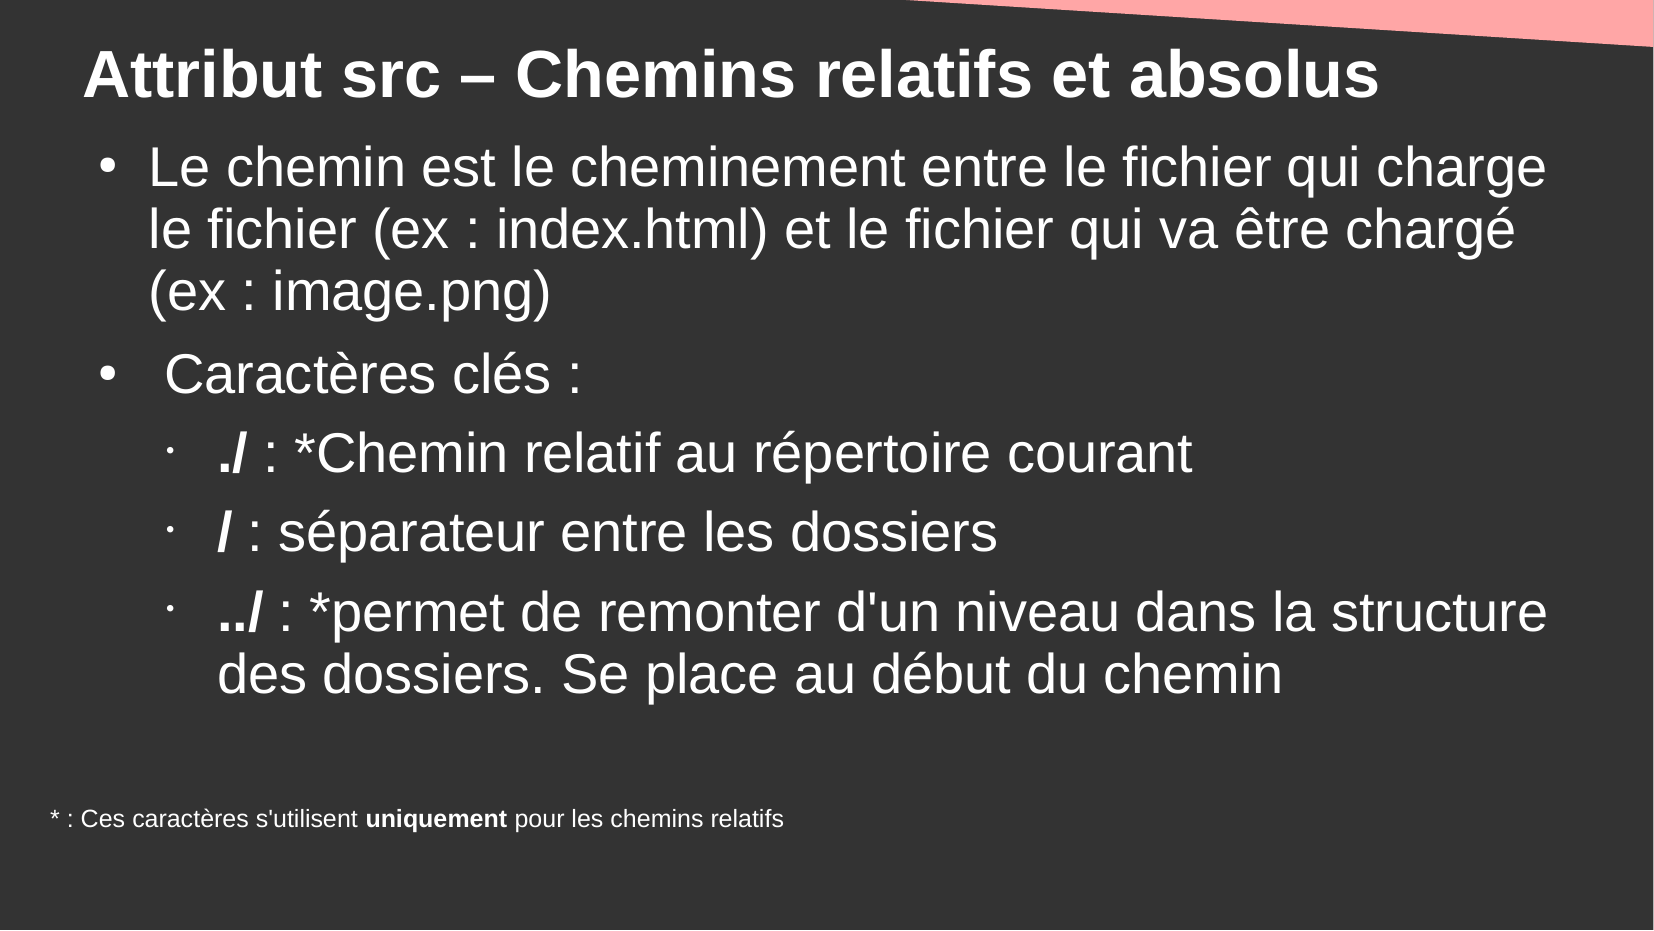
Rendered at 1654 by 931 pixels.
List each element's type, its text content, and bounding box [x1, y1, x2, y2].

title Attribut src – Chemins relatifs et absolus [82, 37, 1571, 122]
text_box * : Ces caractères s'utilisent uniquement pour les chemins relatifs [35, 797, 1654, 931]
list Le chemin est le cheminement entre le fichier qui charge le fichier (ex : index.html) et le fichier qui va être chargé (ex : image.png) Caractères clés : ./ : *Chemin relatif au répertoire courant / : séparateur entre les dossiers ../ : *permet de remonter d'un niveau dans la structure des dossiers. Se place au début du chemin [80, 135, 1607, 709]
text_box [906, 0, 1654, 47]
